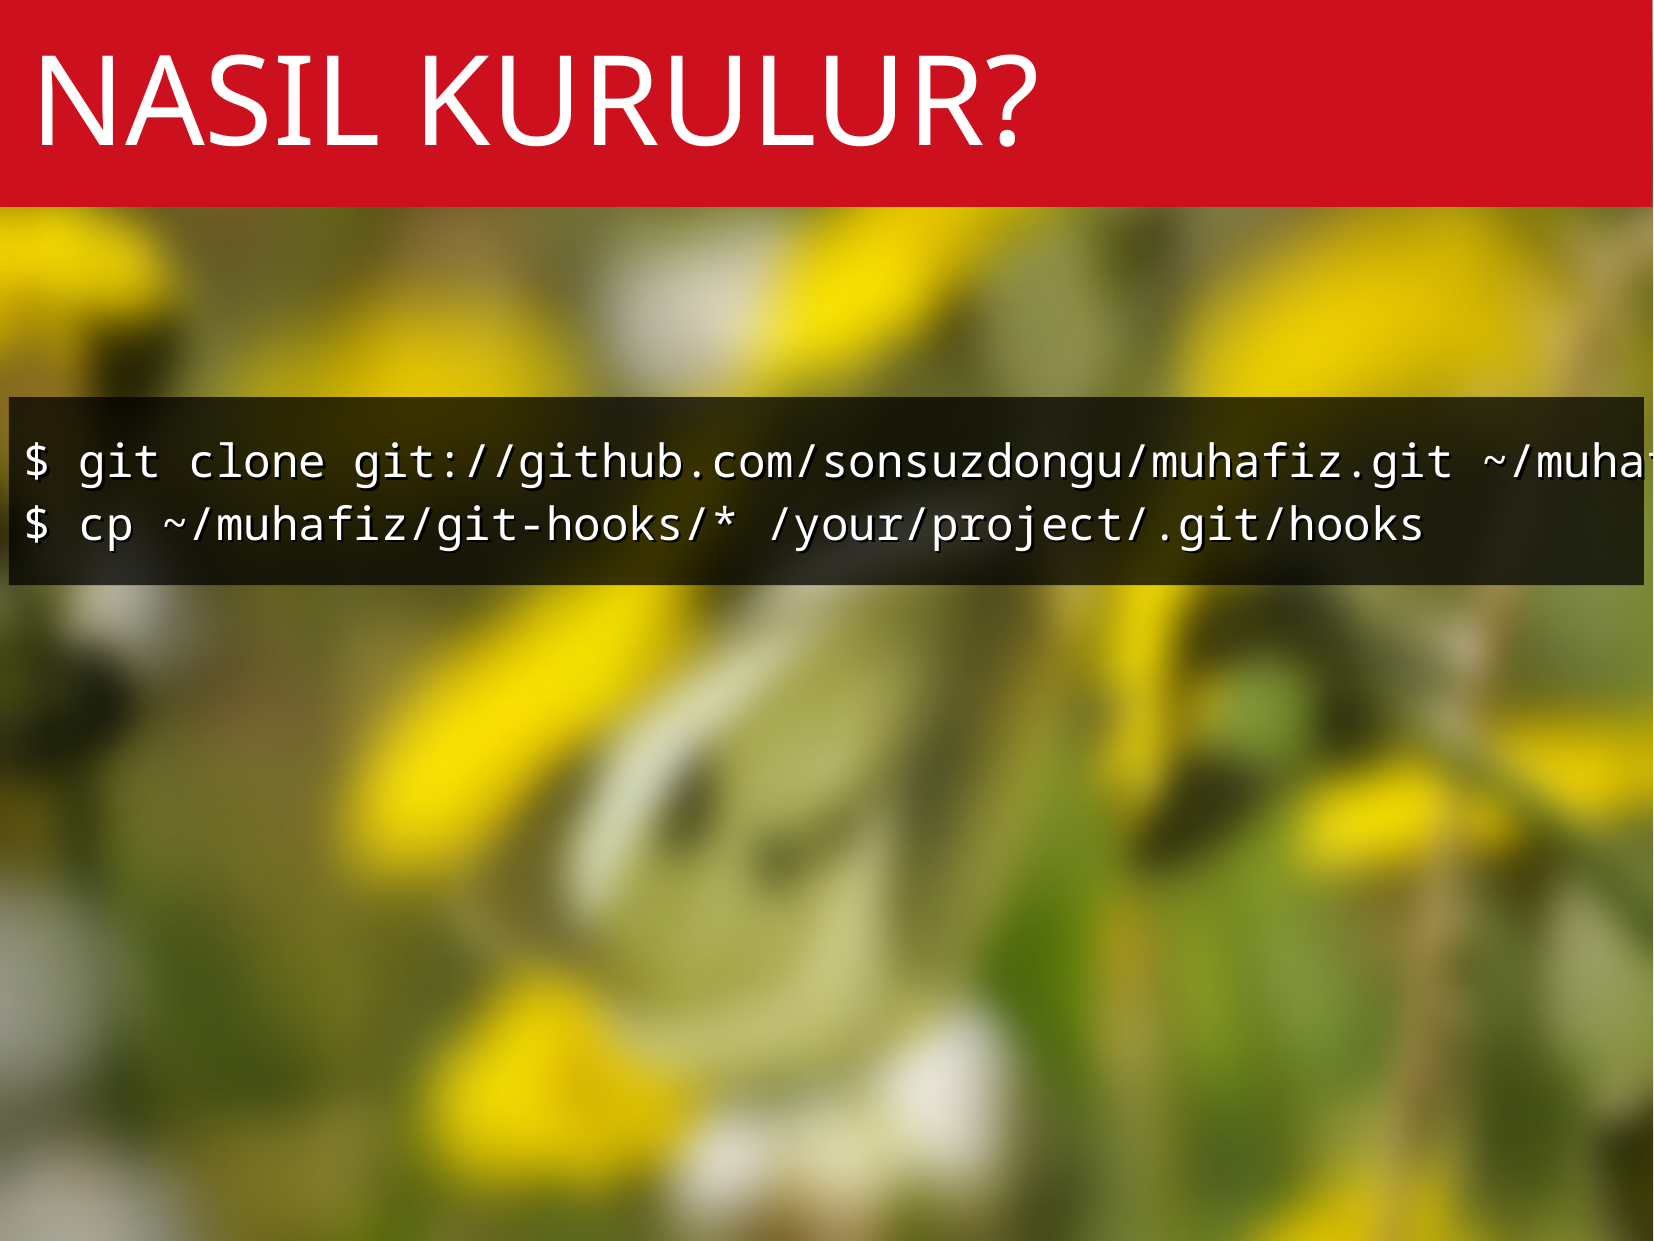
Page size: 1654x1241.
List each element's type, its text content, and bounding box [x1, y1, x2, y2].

picture [0, 0, 1654, 1241]
title NASIL KURULUR? [0, 0, 1653, 207]
text_box $ git clone git://github.com/sonsuzdongu/muhafiz.git ~/muhafiz $ cp ~/muhafiz/git-hooks/* /your/project/.git/hooks [8, 397, 1644, 586]
